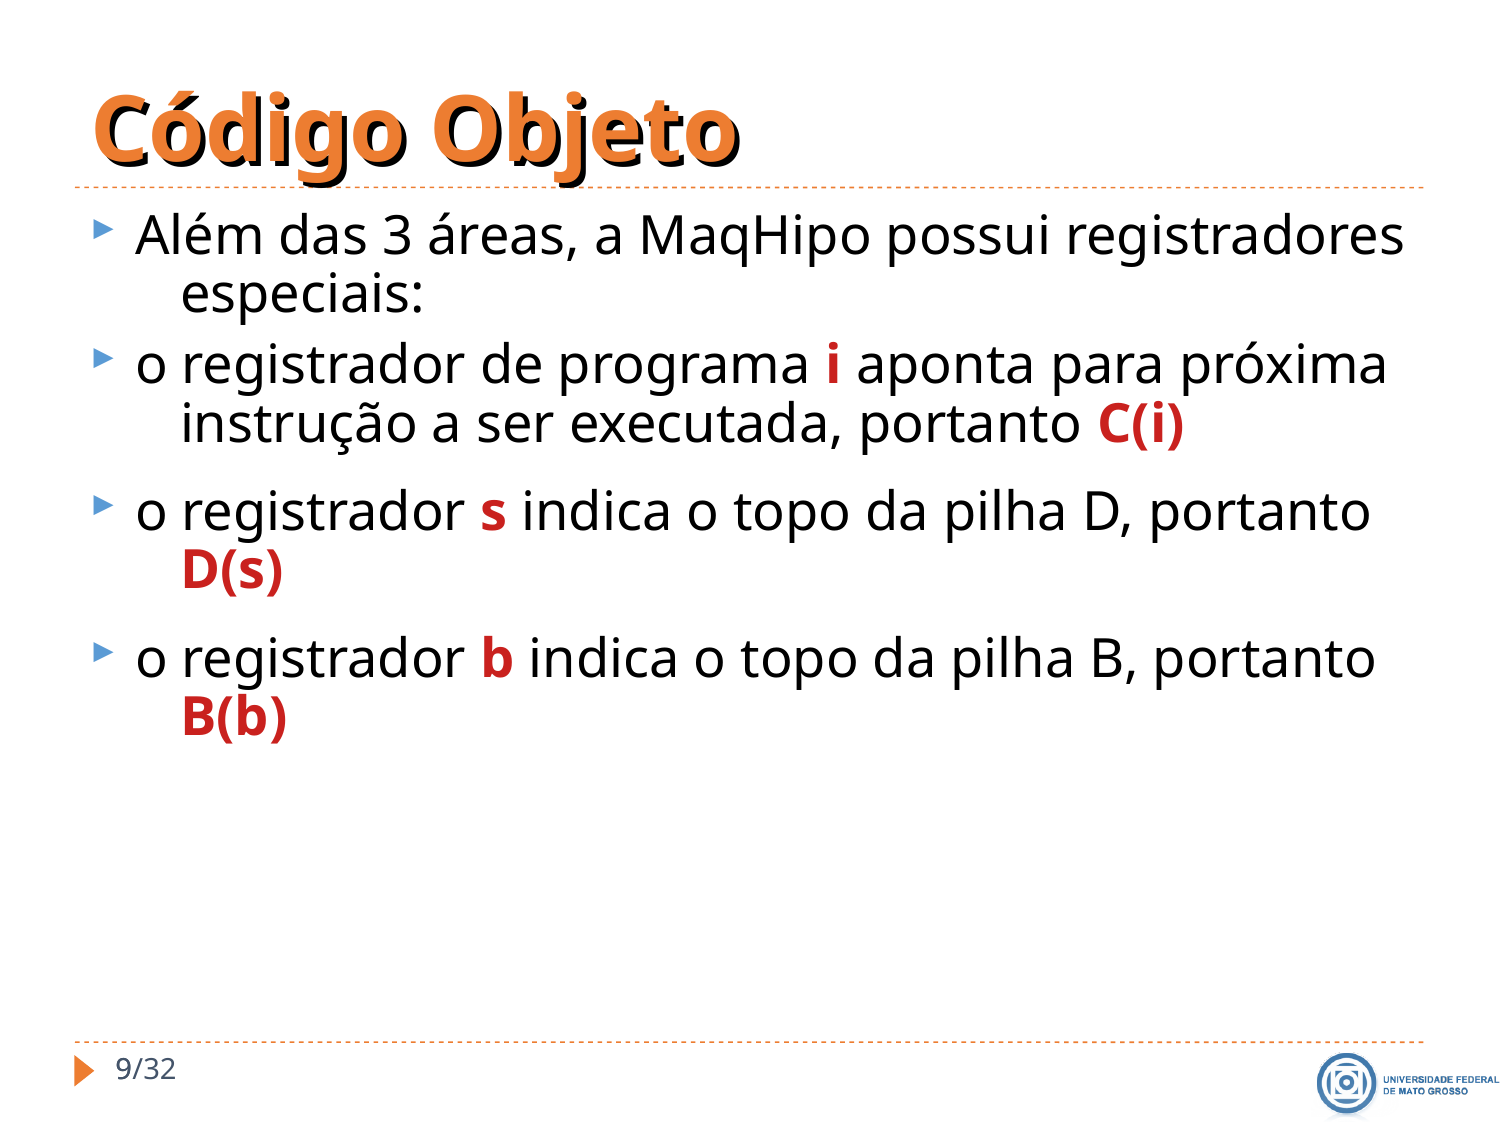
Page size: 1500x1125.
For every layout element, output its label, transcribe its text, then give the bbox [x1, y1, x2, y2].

text_box <número> [100, 1042, 426, 1103]
list Além das 3 áreas, a MaqHipo possui registradores especiais: o registrador de programa i aponta para próxima instrução a ser executada, portanto C(i) o registrador s indica o topo da pilha D, portanto D(s) o registrador b indica o topo da pilha B, portanto B(b) [75, 200, 1426, 1011]
title Código Objeto [75, 24, 1426, 188]
picture [1311, 1048, 1500, 1122]
